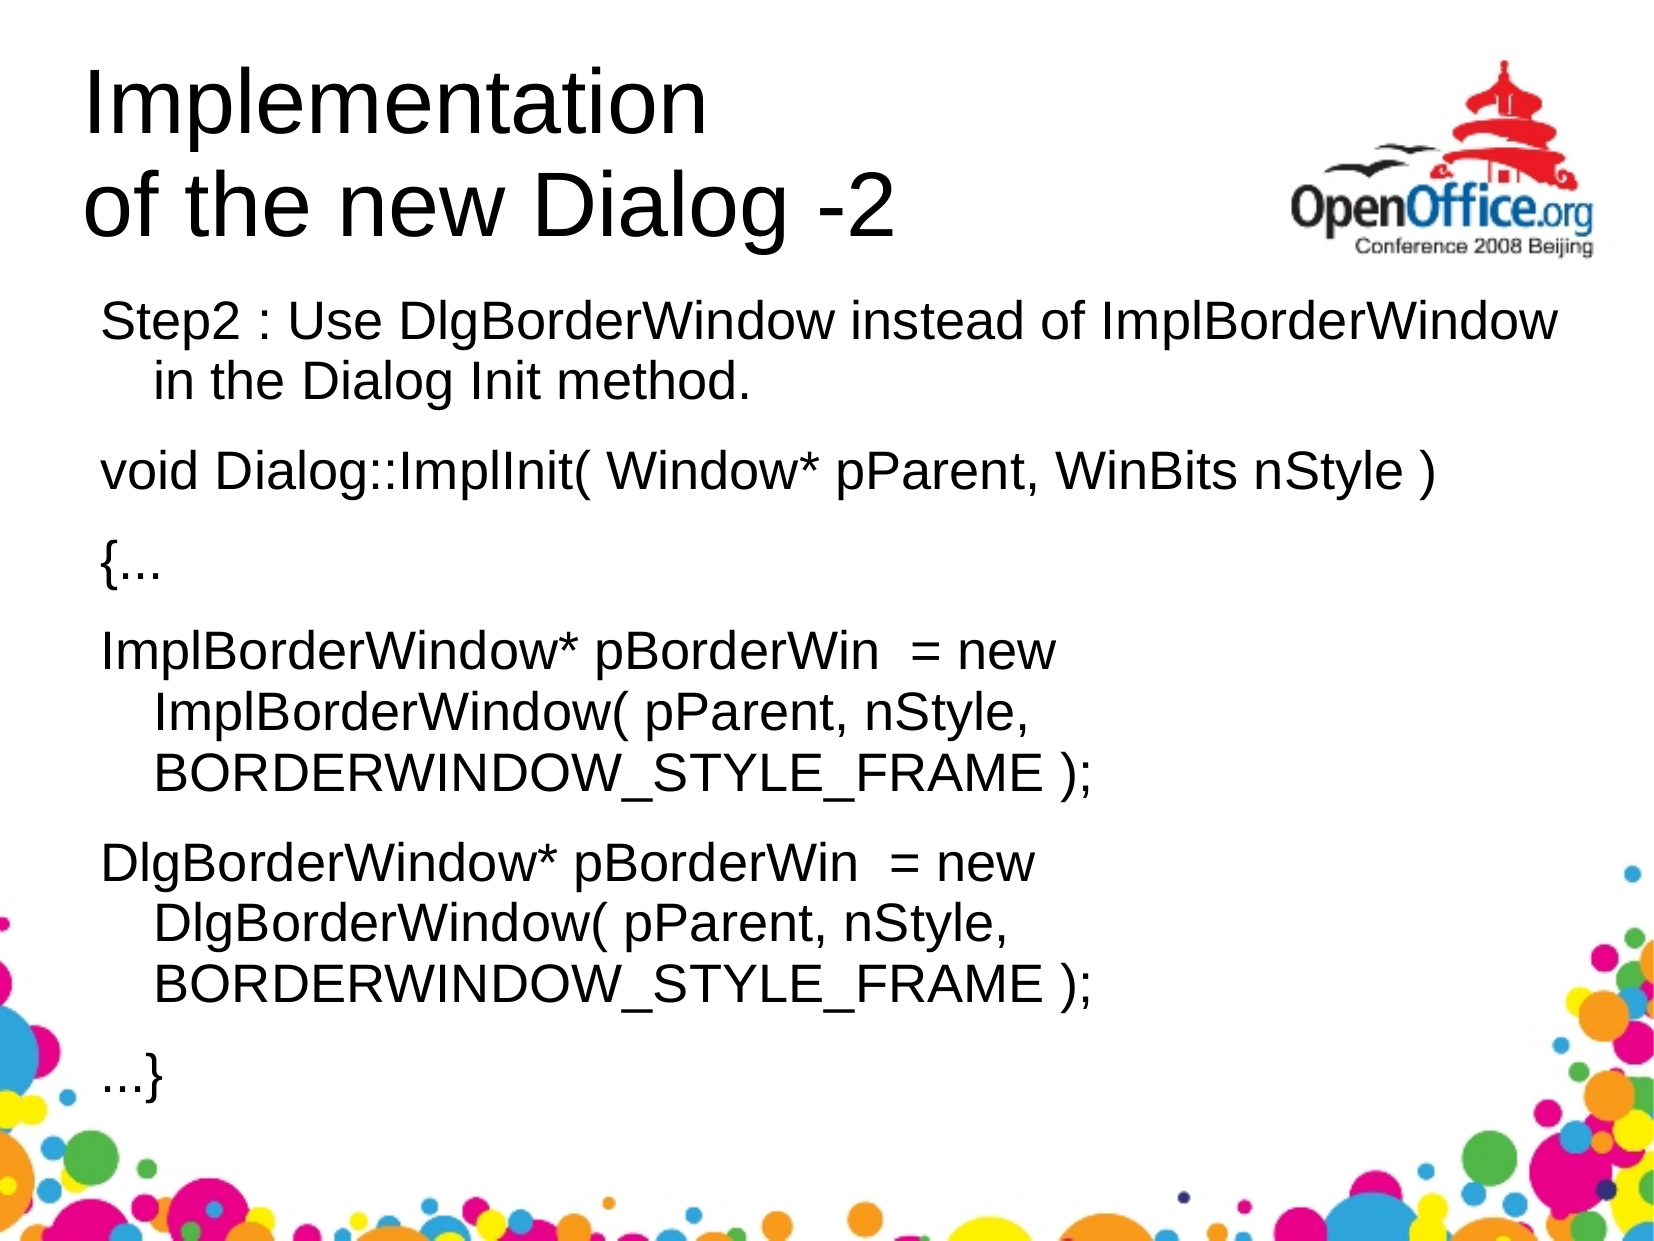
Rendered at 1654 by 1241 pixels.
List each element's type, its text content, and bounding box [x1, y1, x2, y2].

picture [0, 0, 1654, 1241]
title Implementation of the new Dialog -2 [82, 49, 1571, 257]
list Step2 : Use DlgBorderWindow instead of ImplBorderWindow in the Dialog Init method. void Dialog::ImplInit( Window* pParent, WinBits nStyle ) {... ImplBorderWindow* pBorderWin = new ImplBorderWindow( pParent, nStyle, BORDERWINDOW_STYLE_FRAME ); DlgBorderWindow* pBorderWin = new DlgBorderWindow( pParent, nStyle, BORDERWINDOW_STYLE_FRAME ); ...} [82, 290, 1571, 1104]
